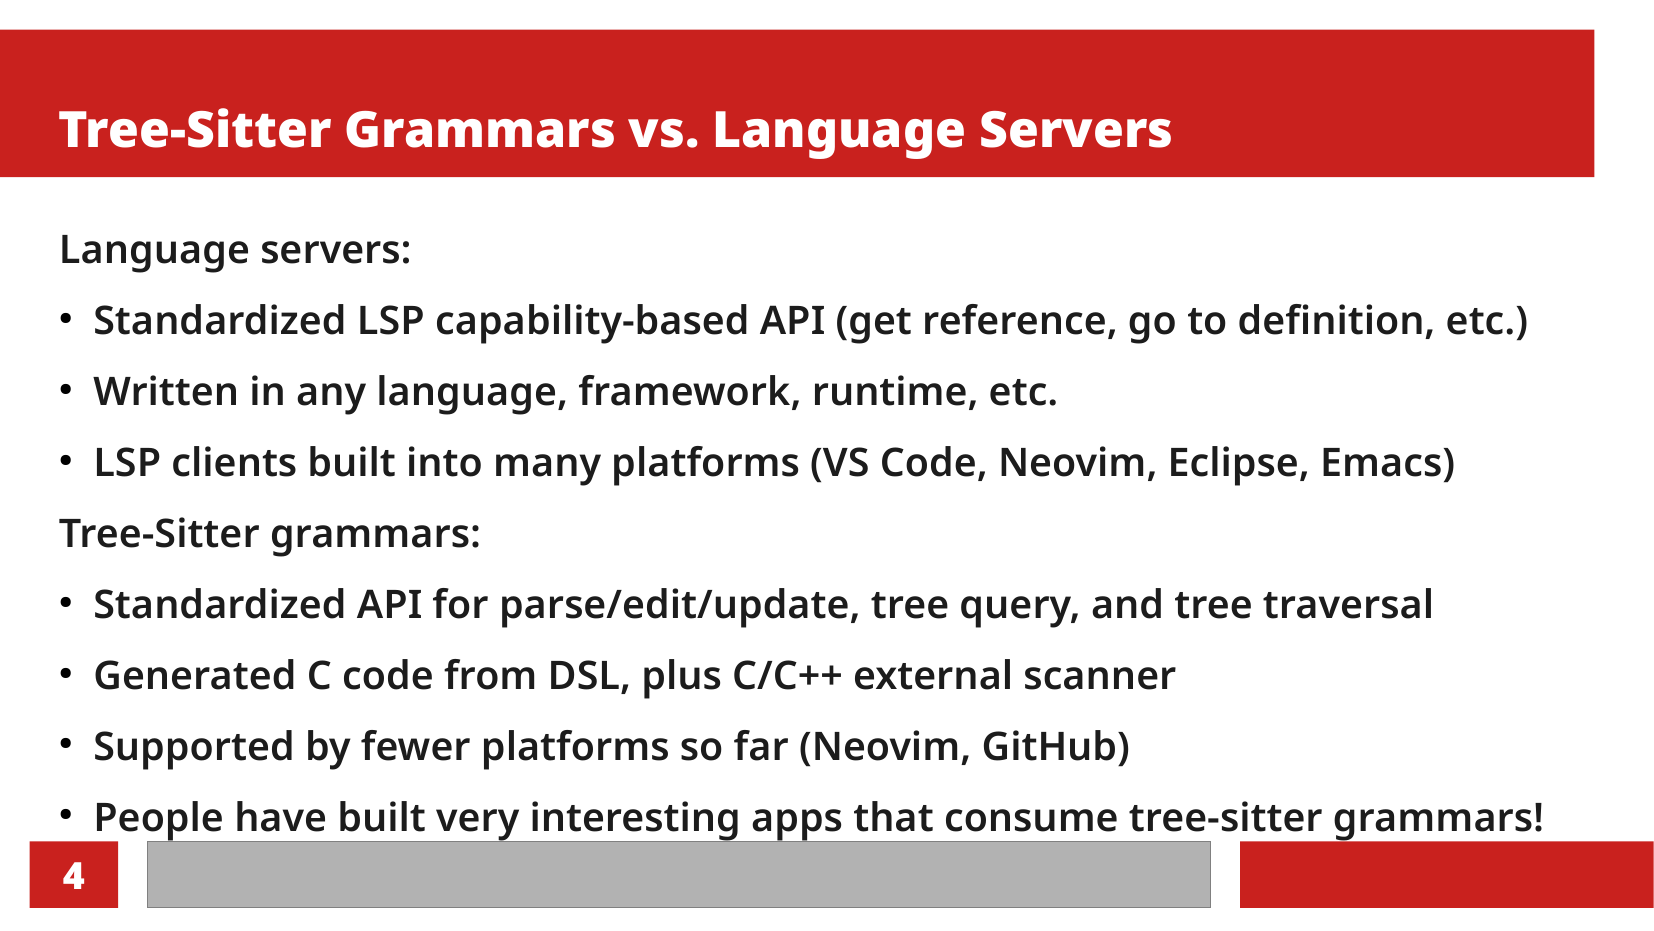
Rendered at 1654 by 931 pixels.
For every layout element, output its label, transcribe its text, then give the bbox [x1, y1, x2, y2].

title Tree-Sitter Grammars vs. Language Servers [59, 44, 1595, 163]
list Language servers: Standardized LSP capability-based API (get reference, go to definition, etc.) Written in any language, framework, runtime, etc. LSP clients built into many platforms (VS Code, Neovim, Eclipse, Emacs) Tree-Sitter grammars: Standardized API for parse/edit/update, tree query, and tree traversal Generated C code from DSL, plus C/C++ external scanner Supported by fewer platforms so far (Neovim, GitHub) People have built very interesting apps that consume tree-sitter grammars! [59, 221, 1565, 863]
